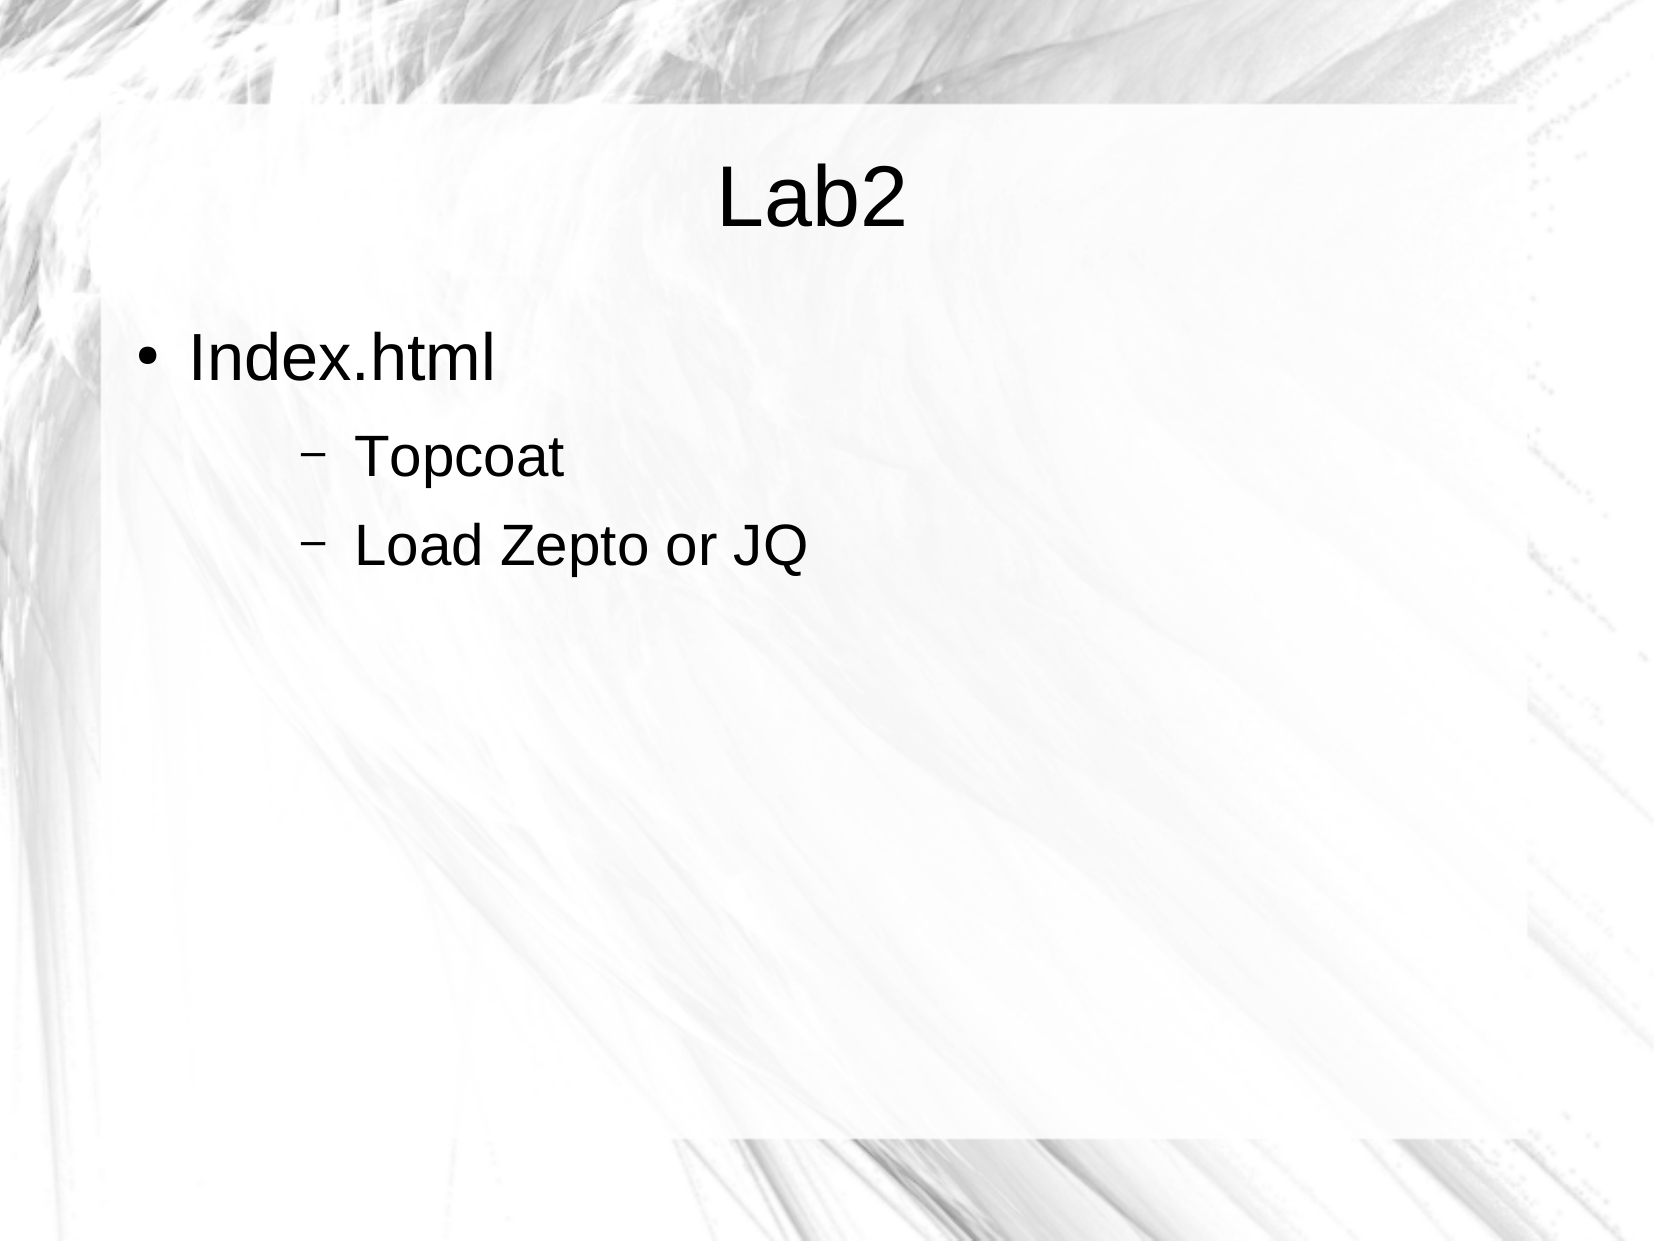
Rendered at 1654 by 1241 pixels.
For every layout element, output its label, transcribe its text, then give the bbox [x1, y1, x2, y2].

list Index.html Topcoat Load Zepto or JQ [118, 319, 1571, 945]
title Lab2 [118, 112, 1506, 281]
picture [0, 0, 1654, 1241]
